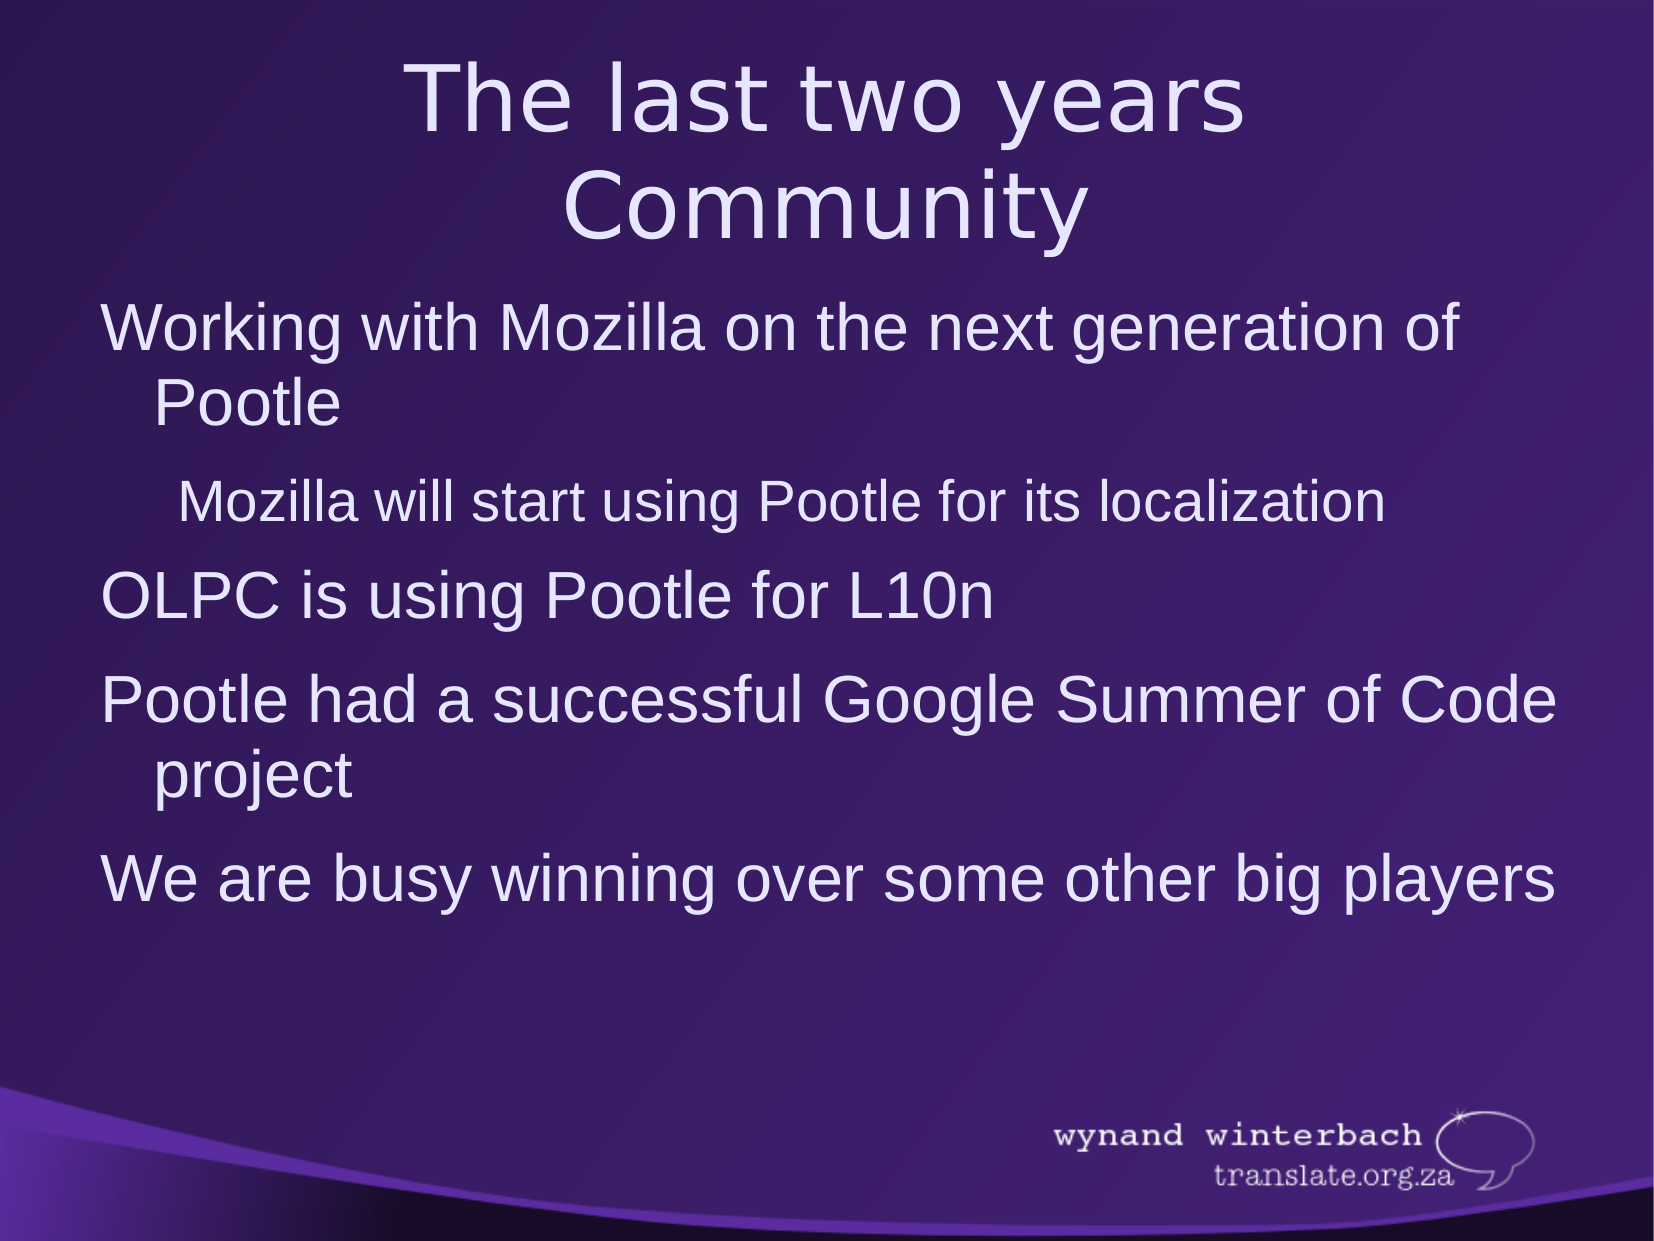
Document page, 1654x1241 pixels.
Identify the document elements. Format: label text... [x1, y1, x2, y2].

list Working with Mozilla on the next generation of Pootle Mozilla will start using Pootle for its localization OLPC is using Pootle for L10n Pootle had a successful Google Summer of Code project We are busy winning over some other big players [82, 290, 1571, 1094]
title The last two years Community [82, 45, 1571, 261]
picture [0, 0, 1654, 1241]
